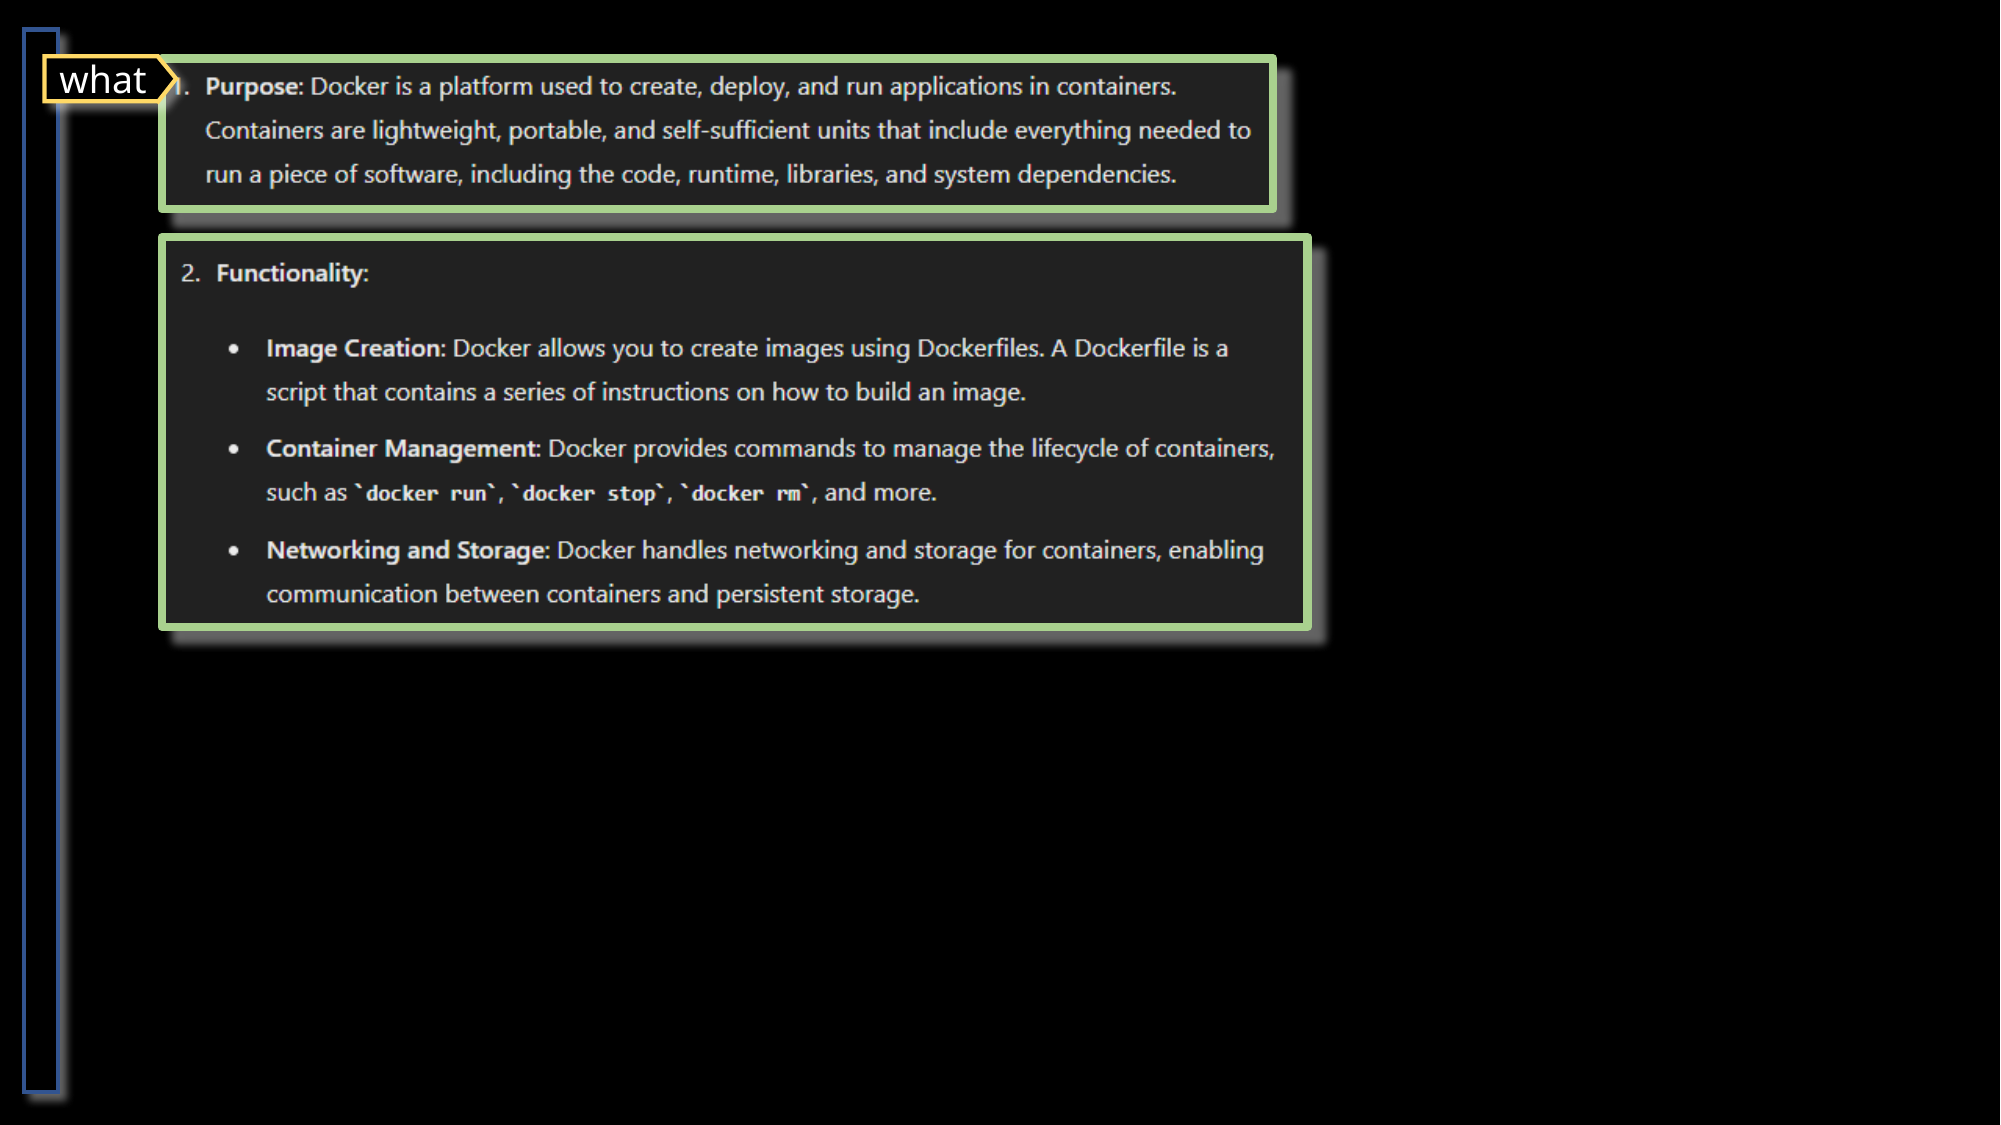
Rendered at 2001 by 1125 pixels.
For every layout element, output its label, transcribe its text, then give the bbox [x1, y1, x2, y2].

text_box what [44, 56, 177, 102]
title 2. docker [0, 0, 124, 1125]
picture [165, 62, 1270, 205]
picture [165, 241, 1304, 623]
text_box [23, 29, 58, 1093]
